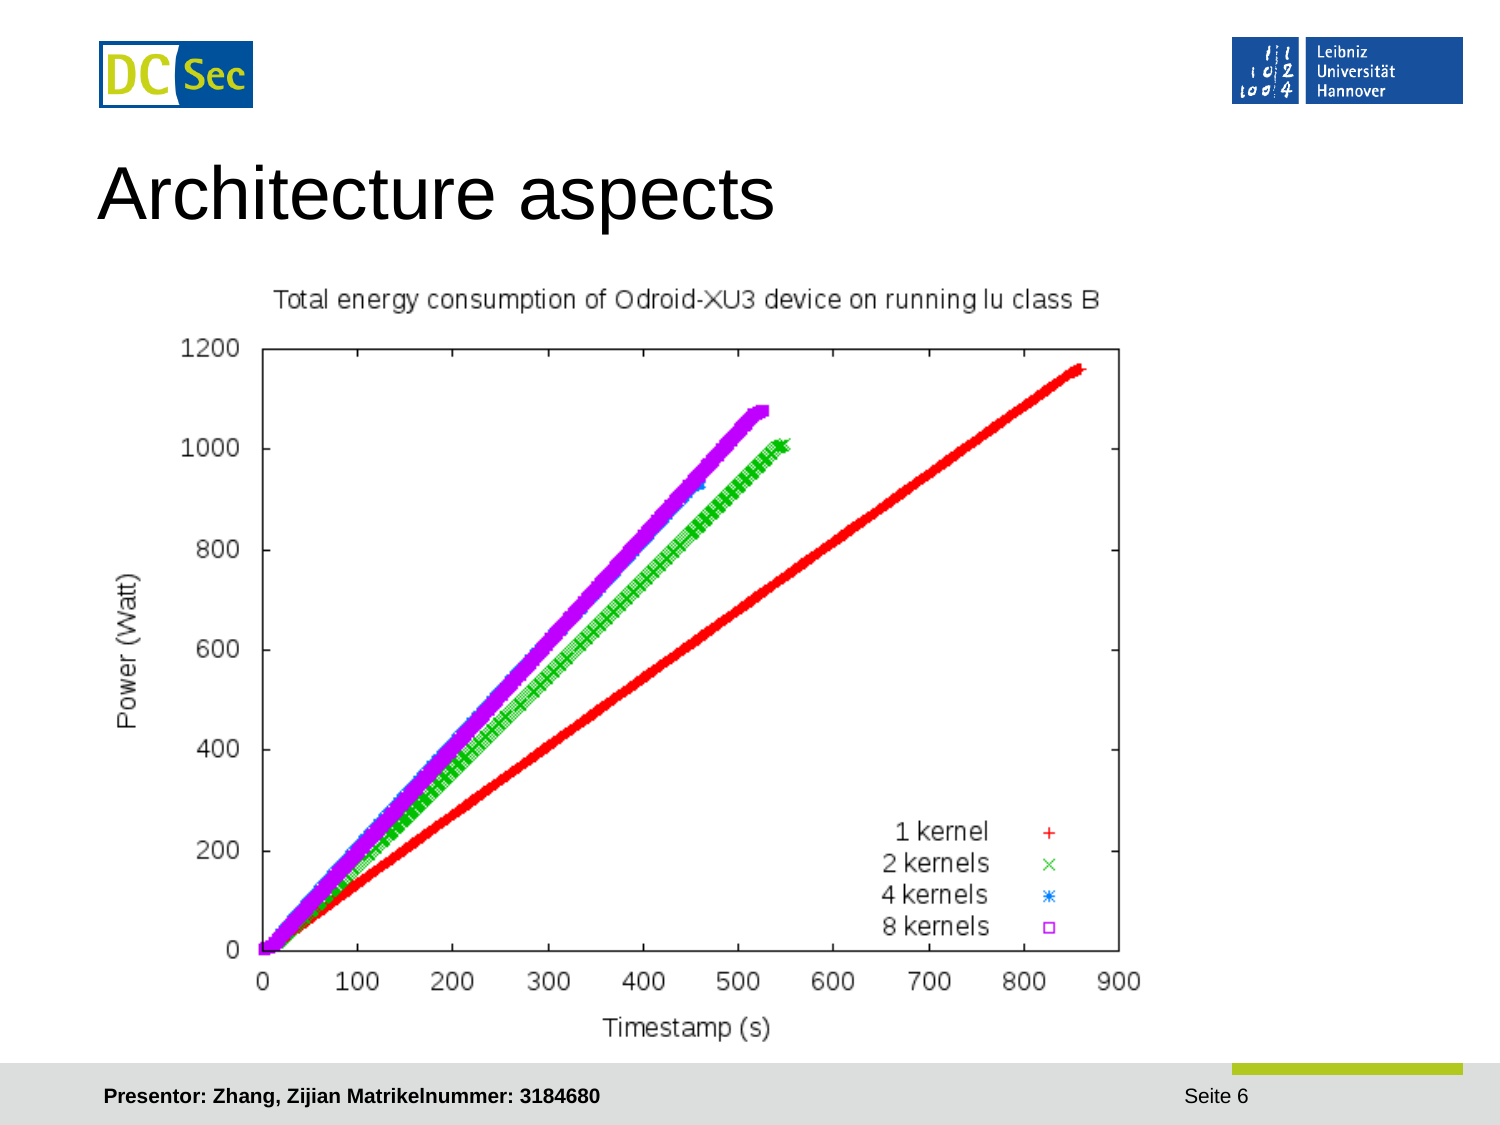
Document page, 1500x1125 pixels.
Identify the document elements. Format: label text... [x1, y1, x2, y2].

text_box Presentor: Zhang, Zijian Matrikelnummer: 3184680 [88, 1074, 1181, 1125]
picture [106, 254, 1170, 1052]
picture [1232, 37, 1463, 104]
title Architecture aspects [82, 137, 1463, 274]
picture [99, 41, 253, 108]
